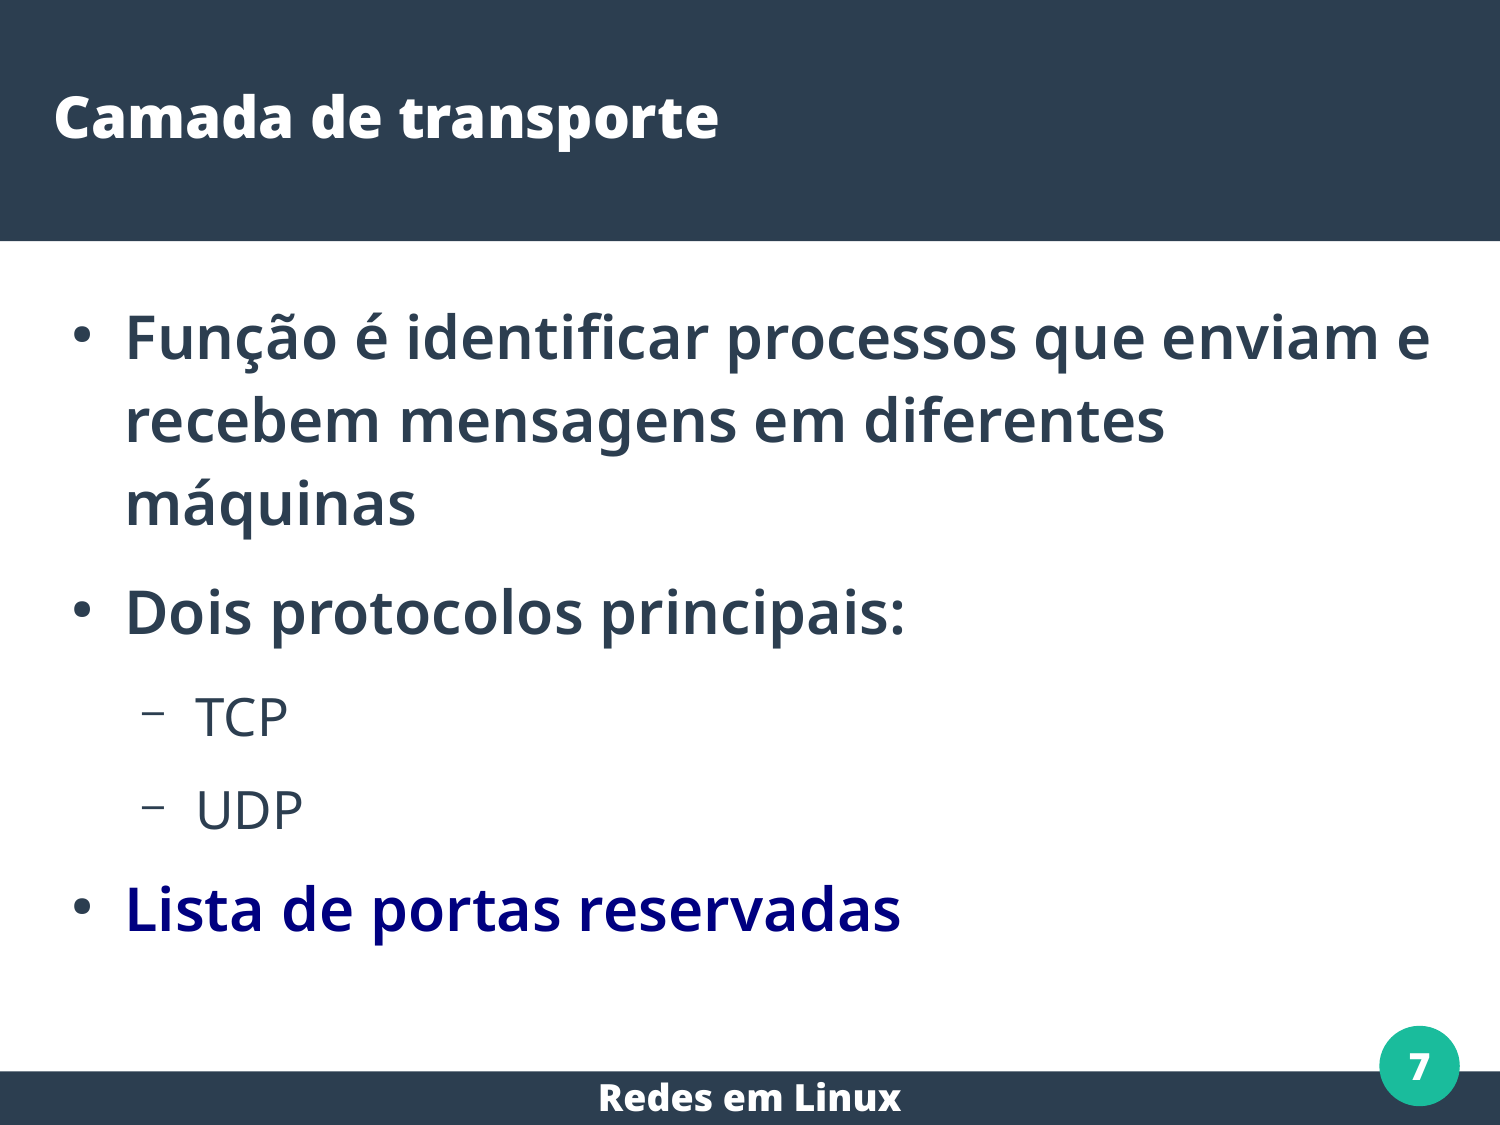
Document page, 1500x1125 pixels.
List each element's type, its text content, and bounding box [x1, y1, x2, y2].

list Função é identificar processos que enviam e recebem mensagens em diferentes máquinas Dois protocolos principais: TCP UDP Lista de portas reservadas [53, 294, 1447, 1045]
title Camada de transporte [53, 44, 1447, 188]
